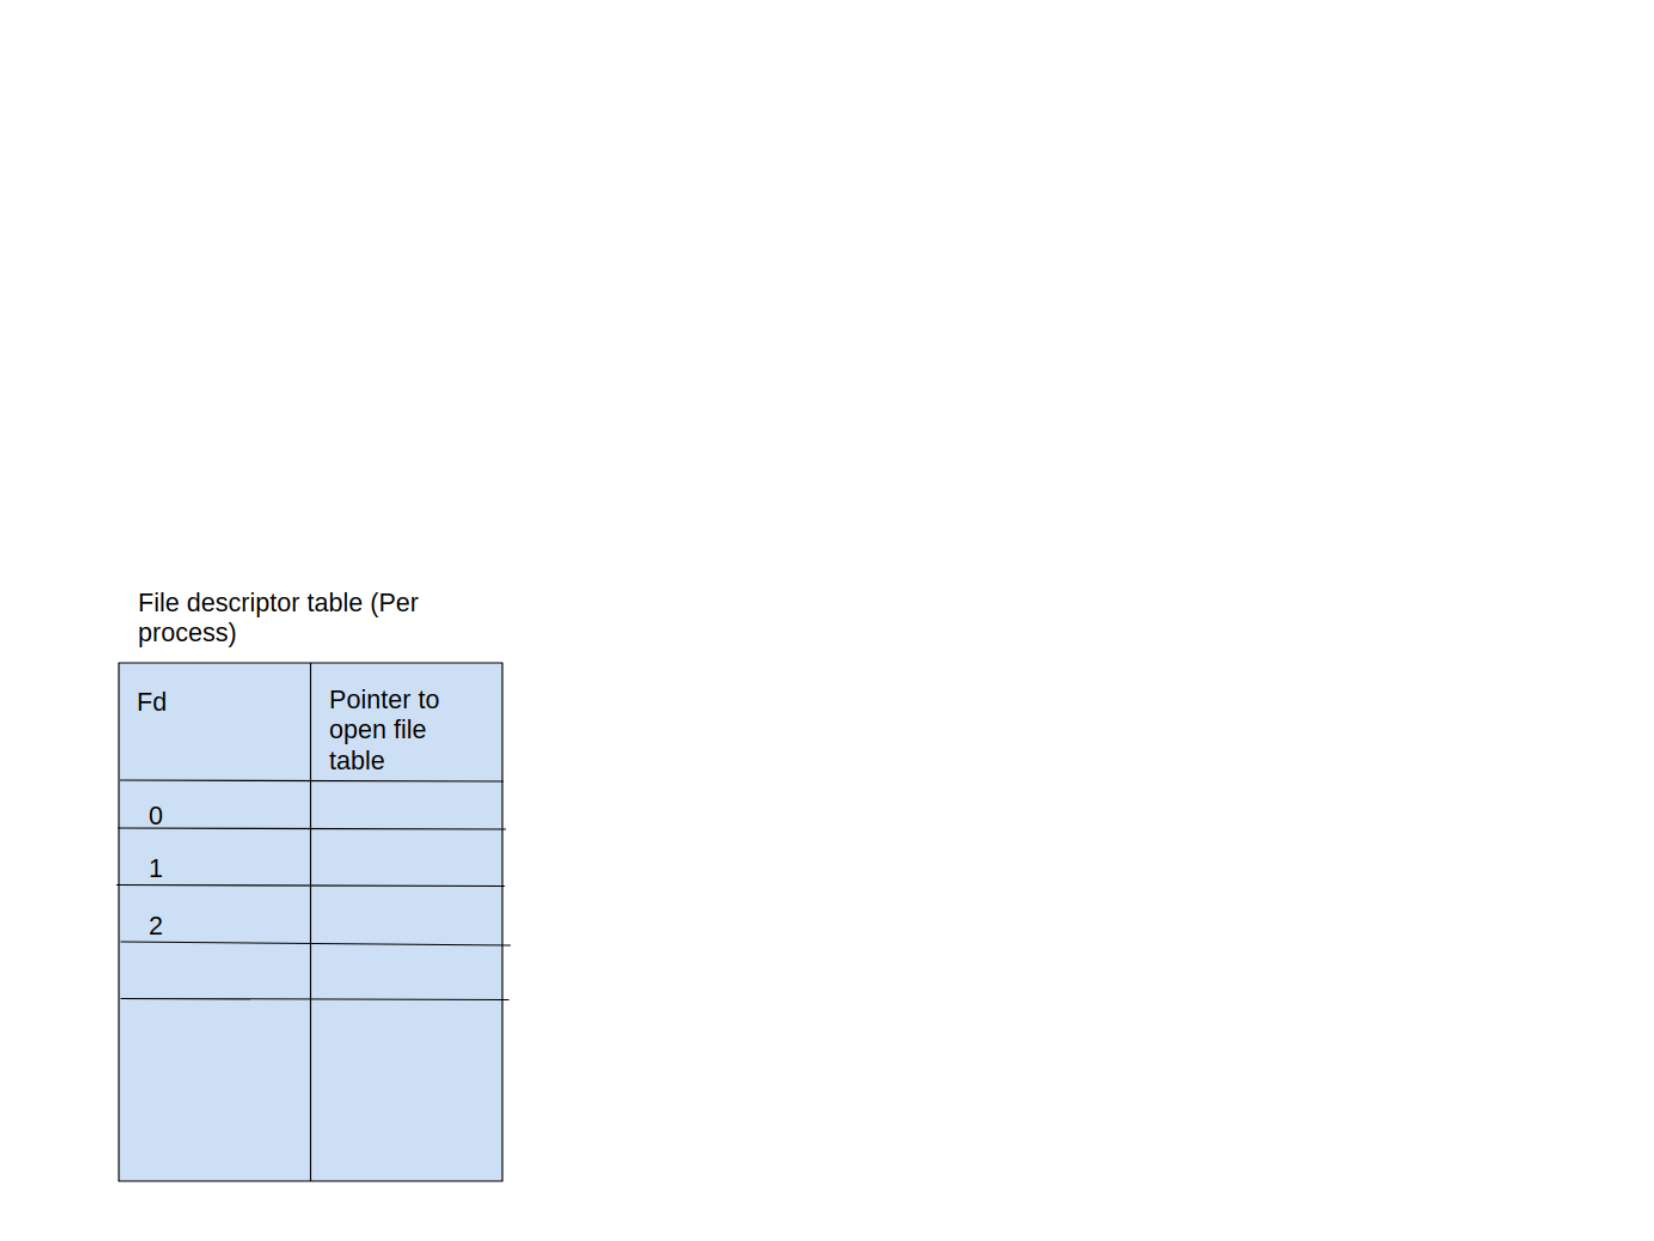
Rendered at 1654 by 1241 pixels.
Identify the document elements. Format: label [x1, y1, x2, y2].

picture [101, 578, 518, 1192]
